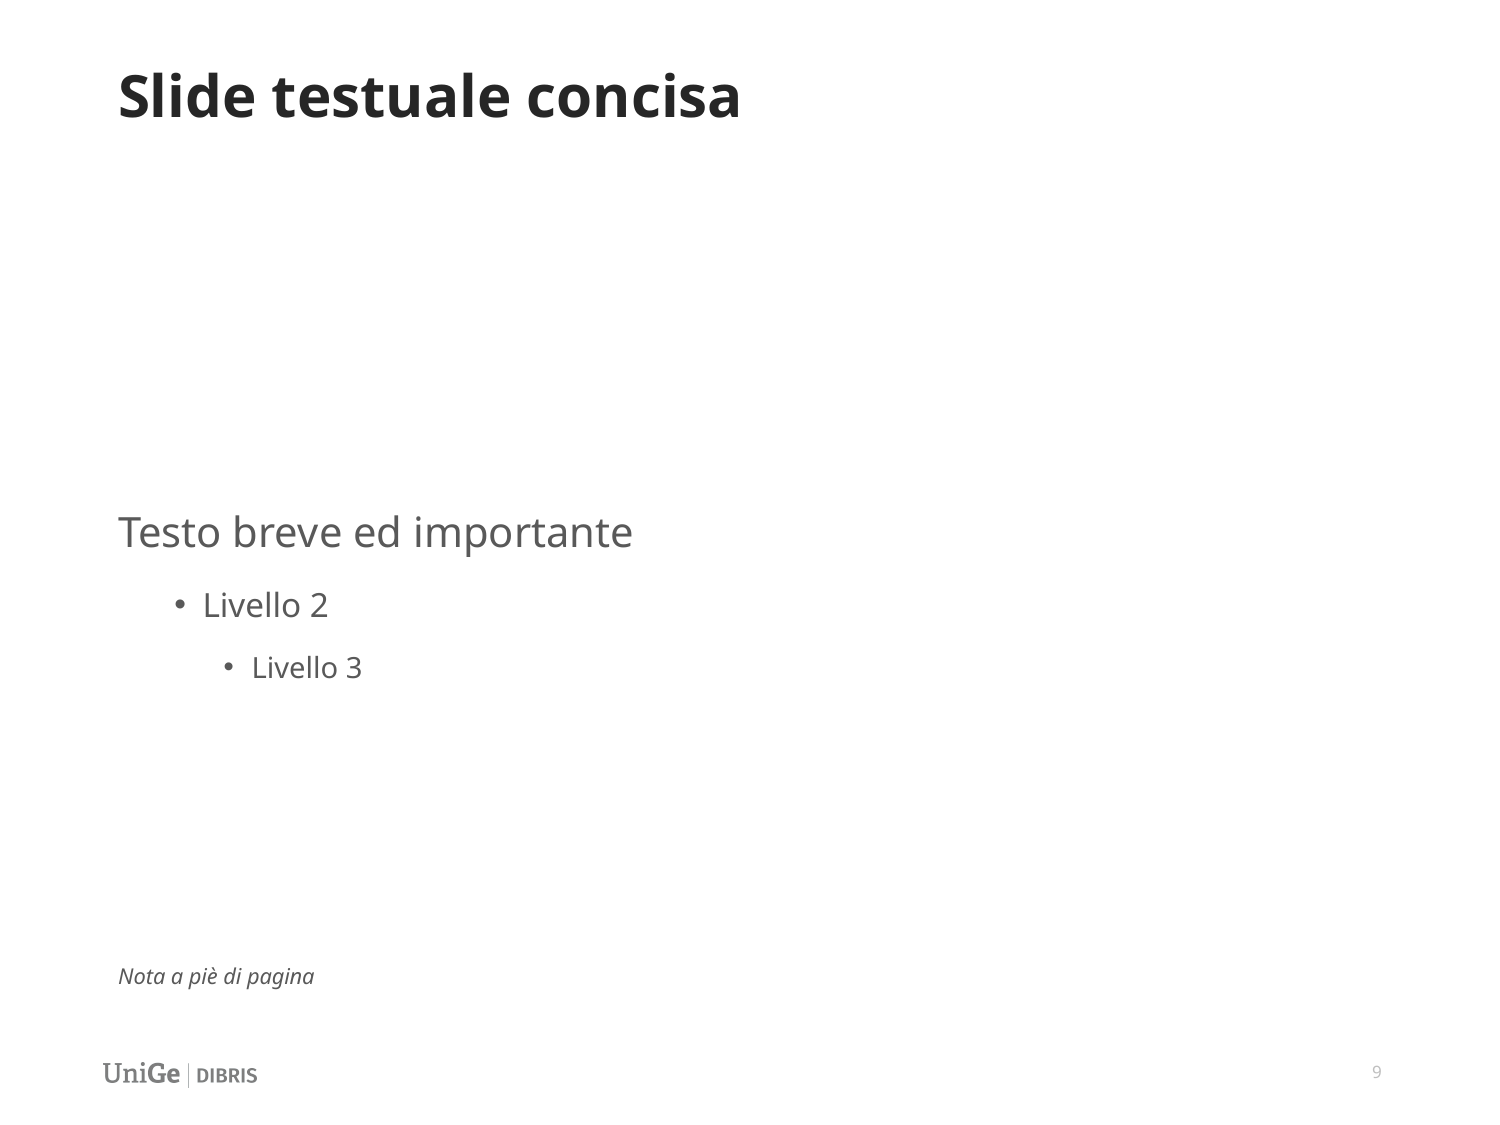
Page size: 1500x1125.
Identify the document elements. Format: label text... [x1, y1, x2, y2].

title Slide testuale concisa [103, 59, 1397, 222]
list Testo breve ed importante Livello 2 Livello 3 [103, 251, 1397, 914]
list Nota a piè di pagina [103, 942, 1397, 1014]
